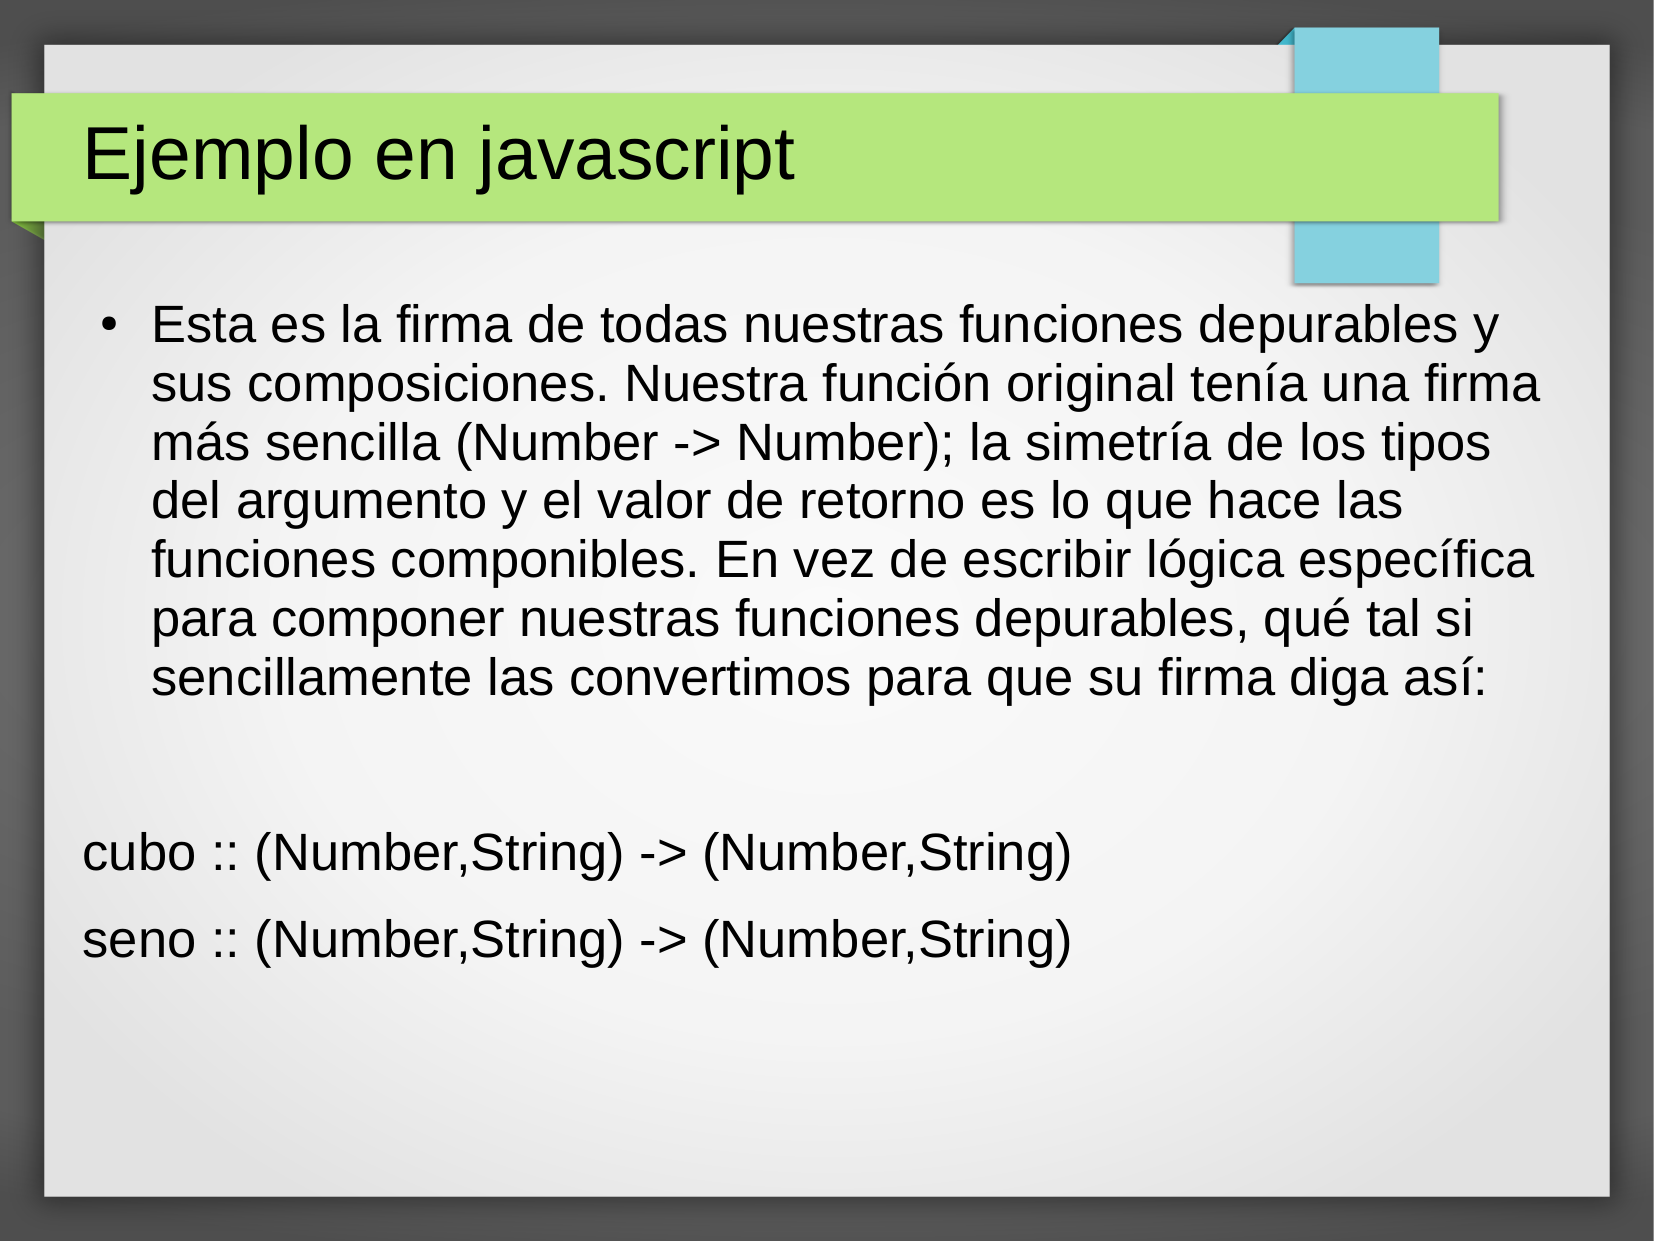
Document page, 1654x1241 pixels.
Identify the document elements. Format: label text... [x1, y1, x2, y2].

picture [0, 0, 1654, 1241]
list Esta es la firma de todas nuestras funciones depurables y sus composiciones. Nuestra función original tenía una firma más sencilla (Number -> Number); la simetría de los tipos del argumento y el valor de retorno es lo que hace las funciones componibles. En vez de escribir lógica específica para componer nuestras funciones depurables, qué tal si sencillamente las convertimos para que su firma diga así: cubo :: (Number,String) -> (Number,String) seno :: (Number,String) -> (Number,String) [82, 295, 1571, 1015]
title Ejemplo en javascript [82, 94, 1264, 213]
